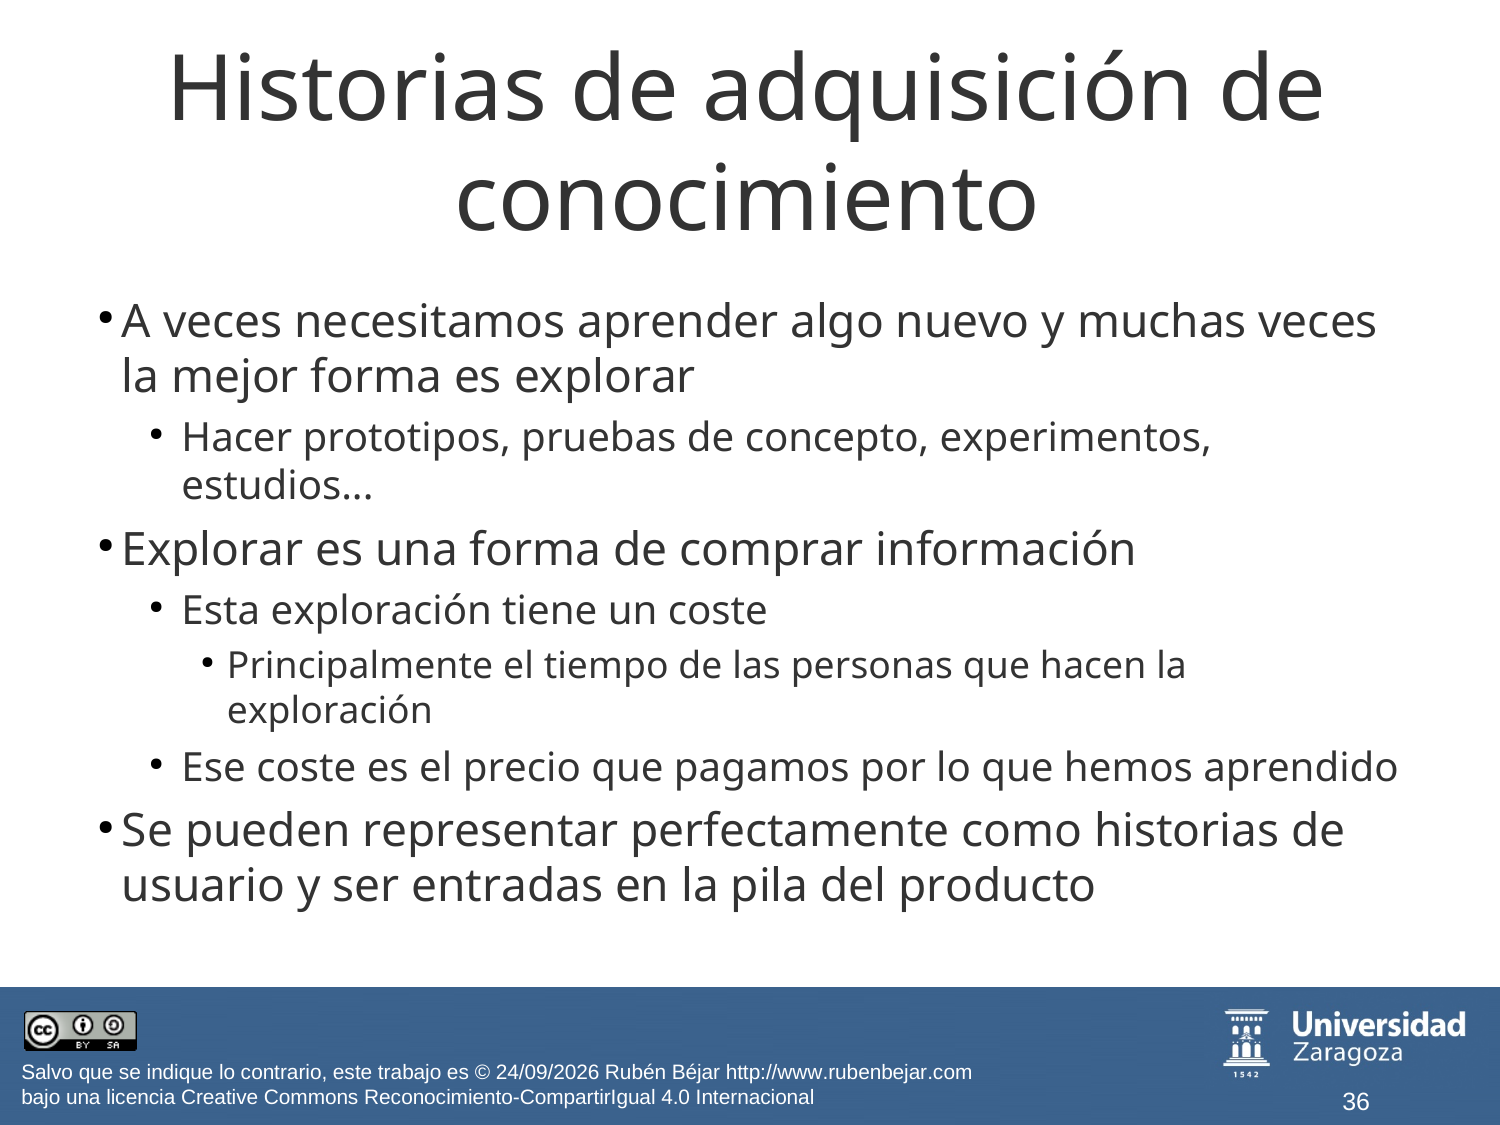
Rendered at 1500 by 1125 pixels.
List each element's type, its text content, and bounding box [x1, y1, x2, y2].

title Historias de adquisición de conocimiento [74, 21, 1420, 257]
list A veces necesitamos aprender algo nuevo y muchas veces la mejor forma es explorar Hacer prototipos, pruebas de concepto, experimentos, estudios... Explorar es una forma de comprar información Esta exploración tiene un coste Principalmente el tiempo de las personas que hacen la exploración Ese coste es el precio que pagamos por lo que hemos aprendido Se pueden representar perfectamente como historias de usuario y ser entradas en la pila del producto [82, 283, 1418, 957]
picture [0, 987, 1500, 1125]
